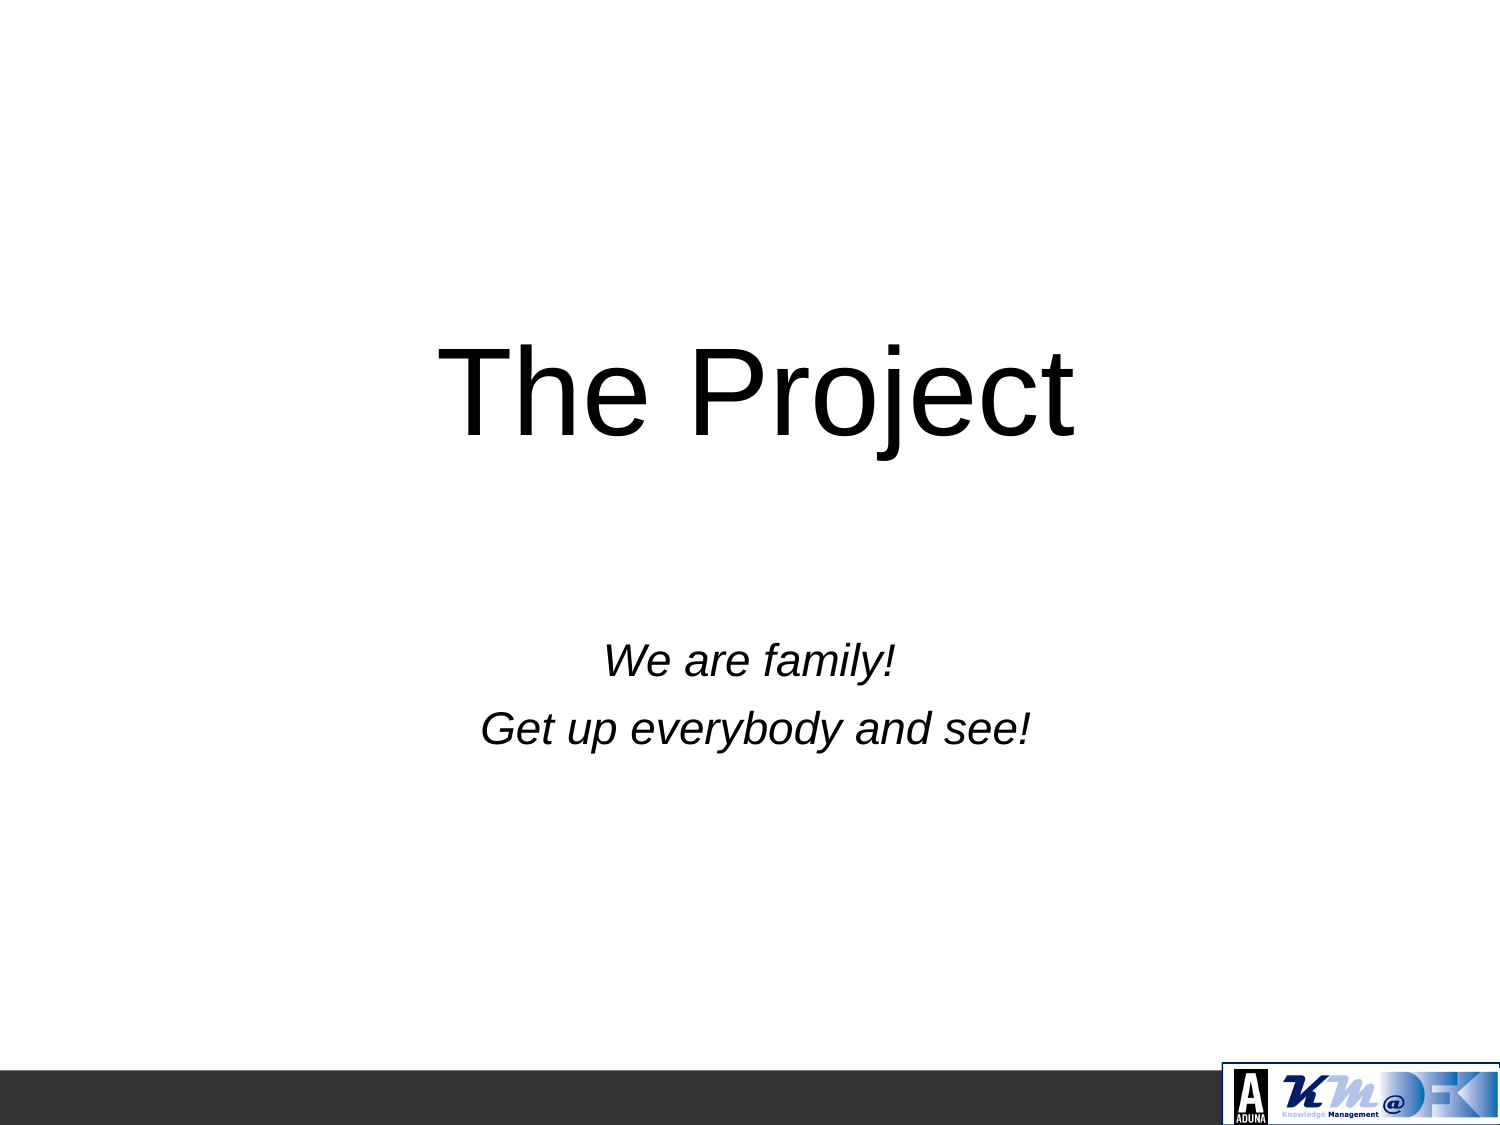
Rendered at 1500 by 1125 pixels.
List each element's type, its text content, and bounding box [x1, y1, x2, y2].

picture [1234, 1069, 1268, 1125]
text_box The Project We are family! Get up everybody and see! [35, 29, 1477, 1047]
picture [1276, 1068, 1500, 1124]
